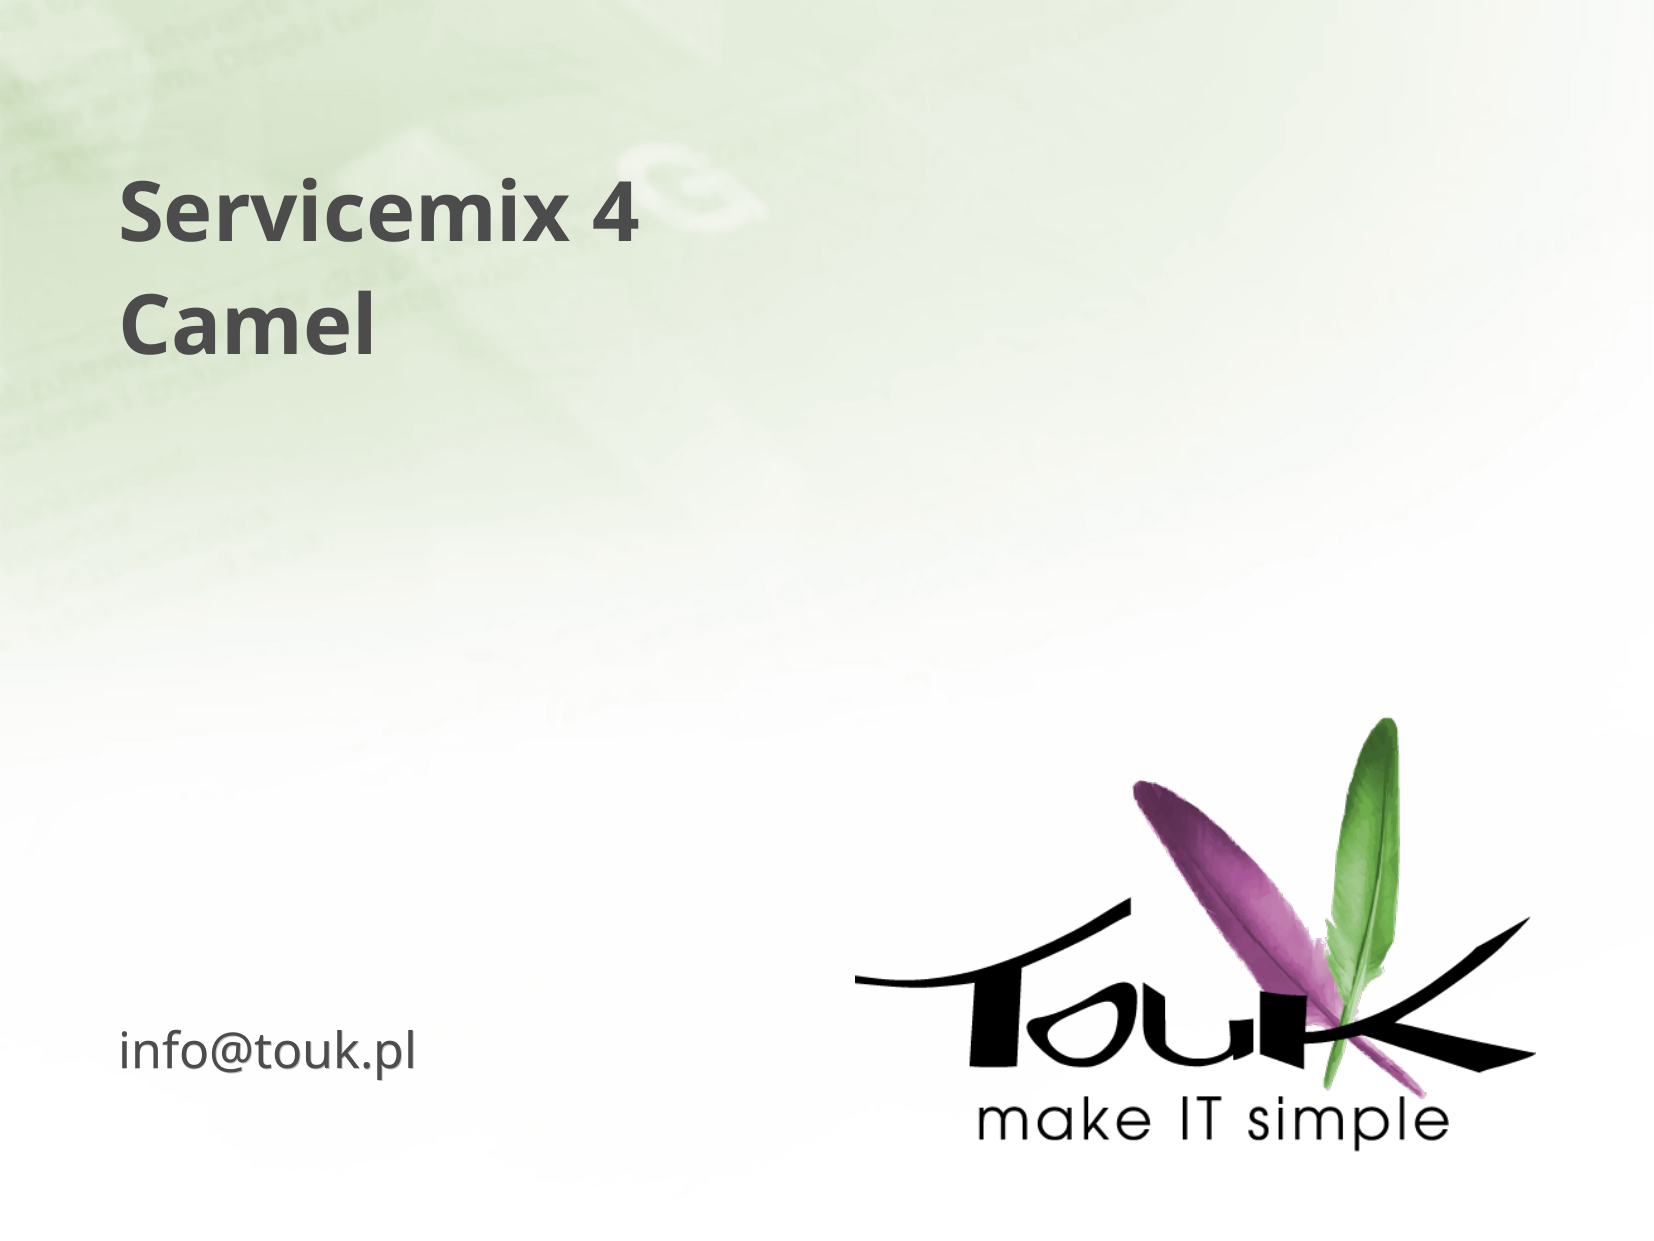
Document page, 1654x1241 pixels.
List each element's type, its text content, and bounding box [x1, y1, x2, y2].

subtitle info@touk.pl [118, 442, 1536, 1152]
picture [0, 0, 1654, 1241]
title Servicemix 4 Camel [118, 118, 1536, 414]
